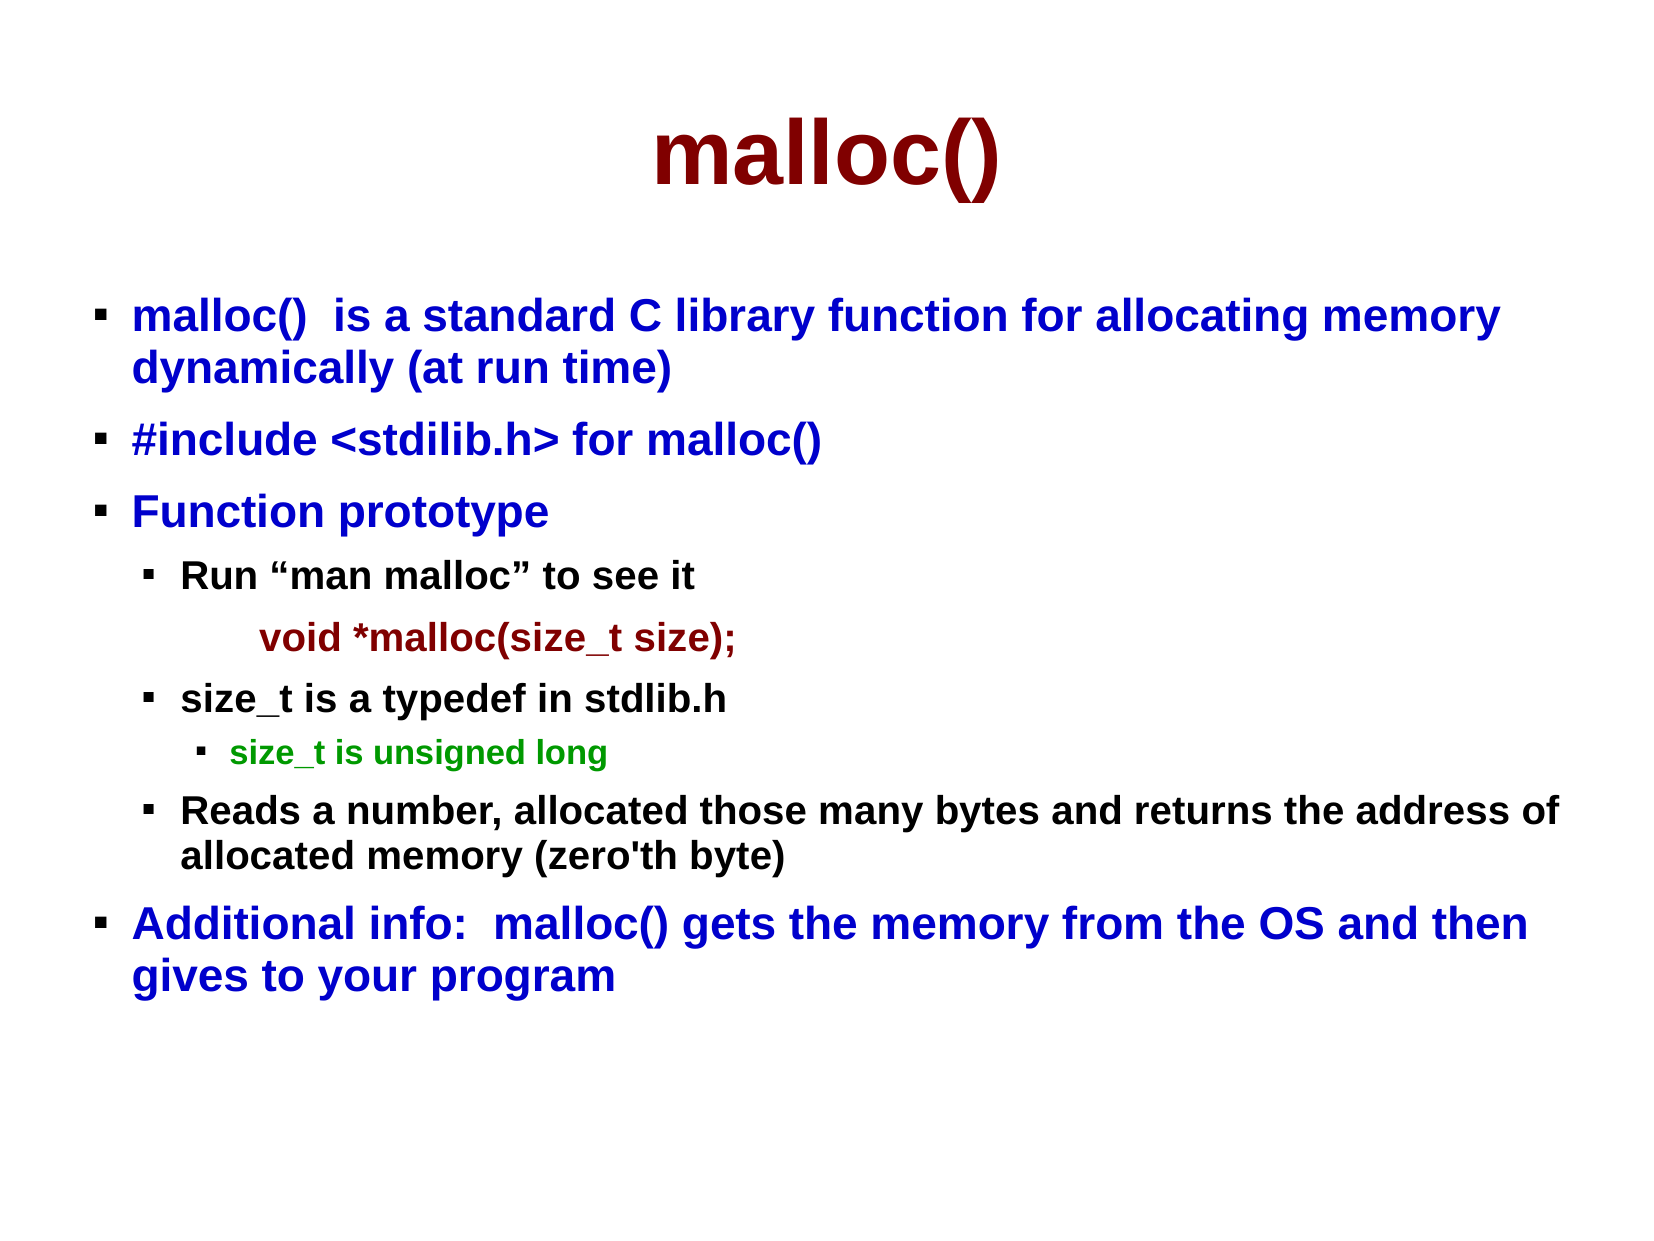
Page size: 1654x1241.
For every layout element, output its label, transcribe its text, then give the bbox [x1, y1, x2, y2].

title malloc() [82, 49, 1571, 257]
list malloc() is a standard C library function for allocating memory dynamically (at run time) #include <stdilib.h> for malloc() Function prototype Run “man malloc” to see it void *malloc(size_t size); size_t is a typedef in stdlib.h size_t is unsigned long Reads a number, allocated those many bytes and returns the address of allocated memory (zero'th byte) Additional info: malloc() gets the memory from the OS and then gives to your program [82, 290, 1571, 1010]
